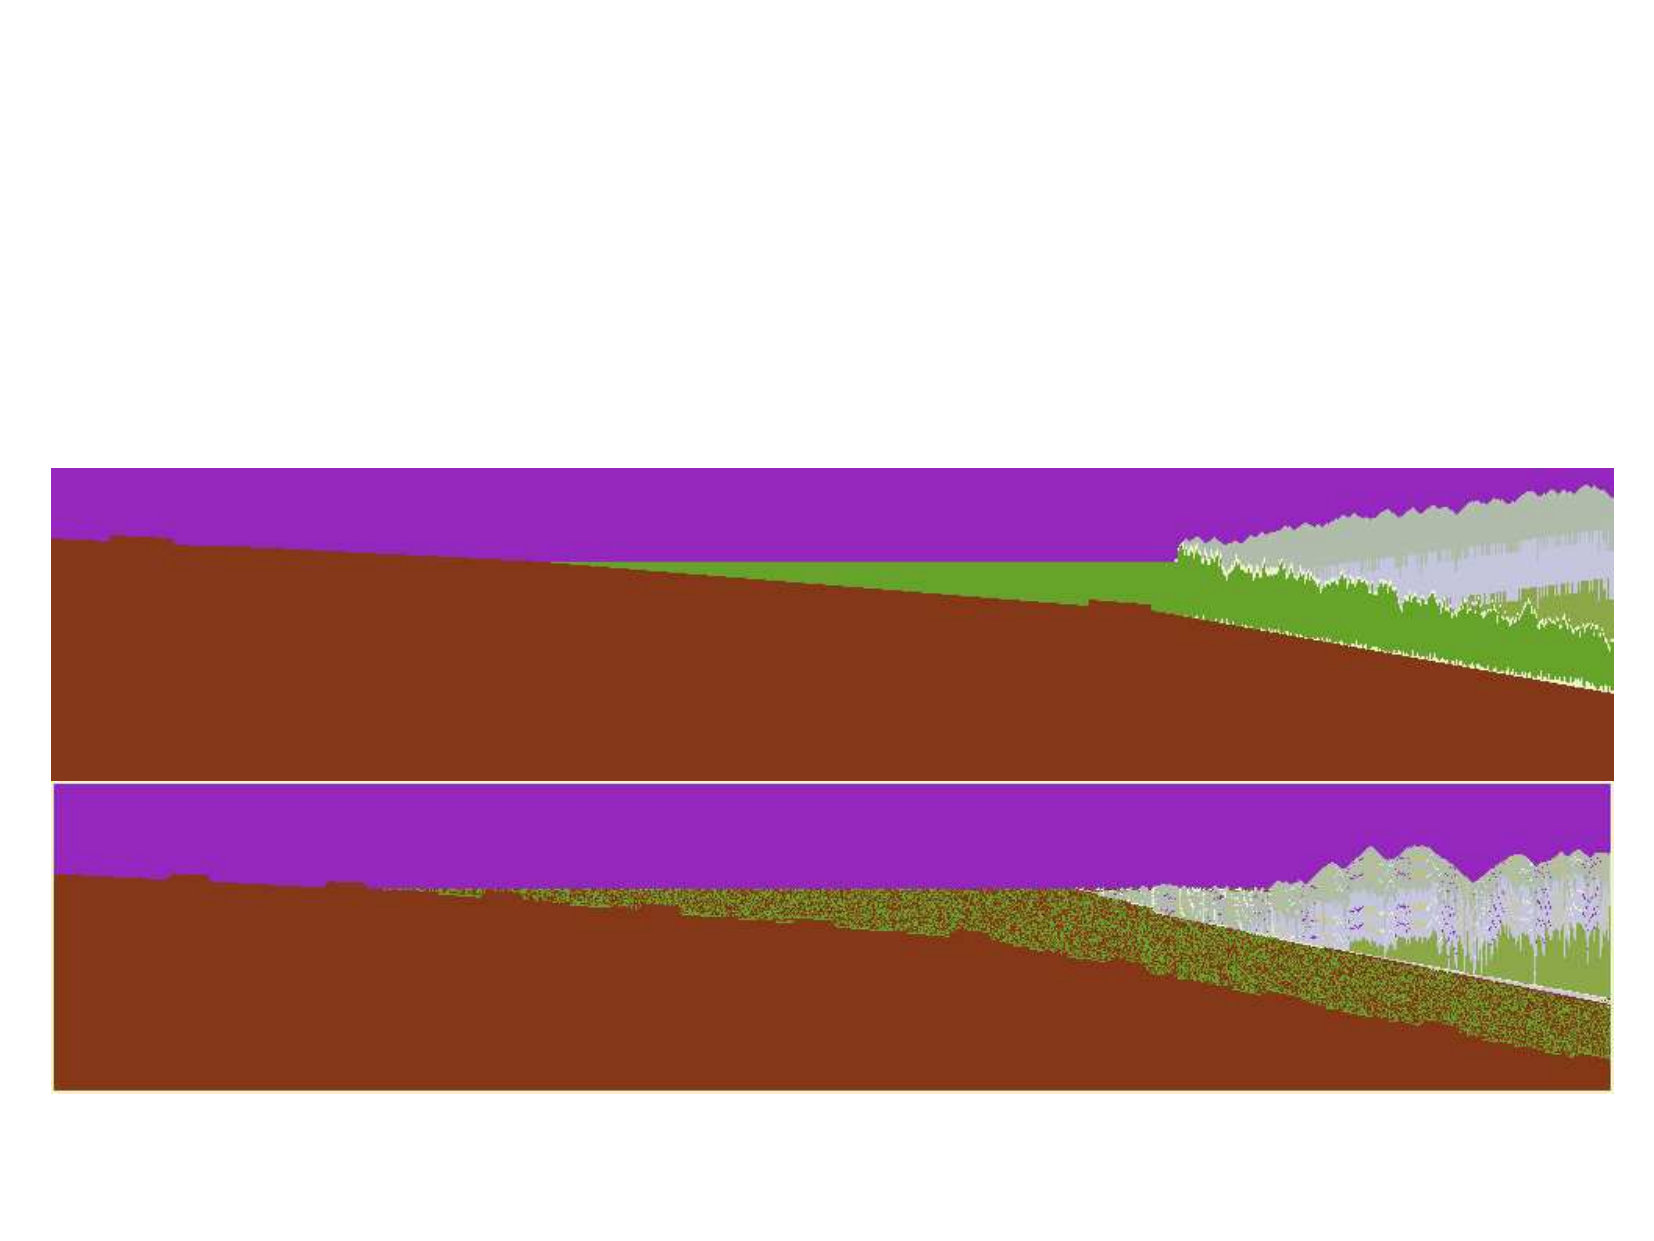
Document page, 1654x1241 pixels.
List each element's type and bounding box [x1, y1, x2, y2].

picture [51, 468, 1614, 1094]
